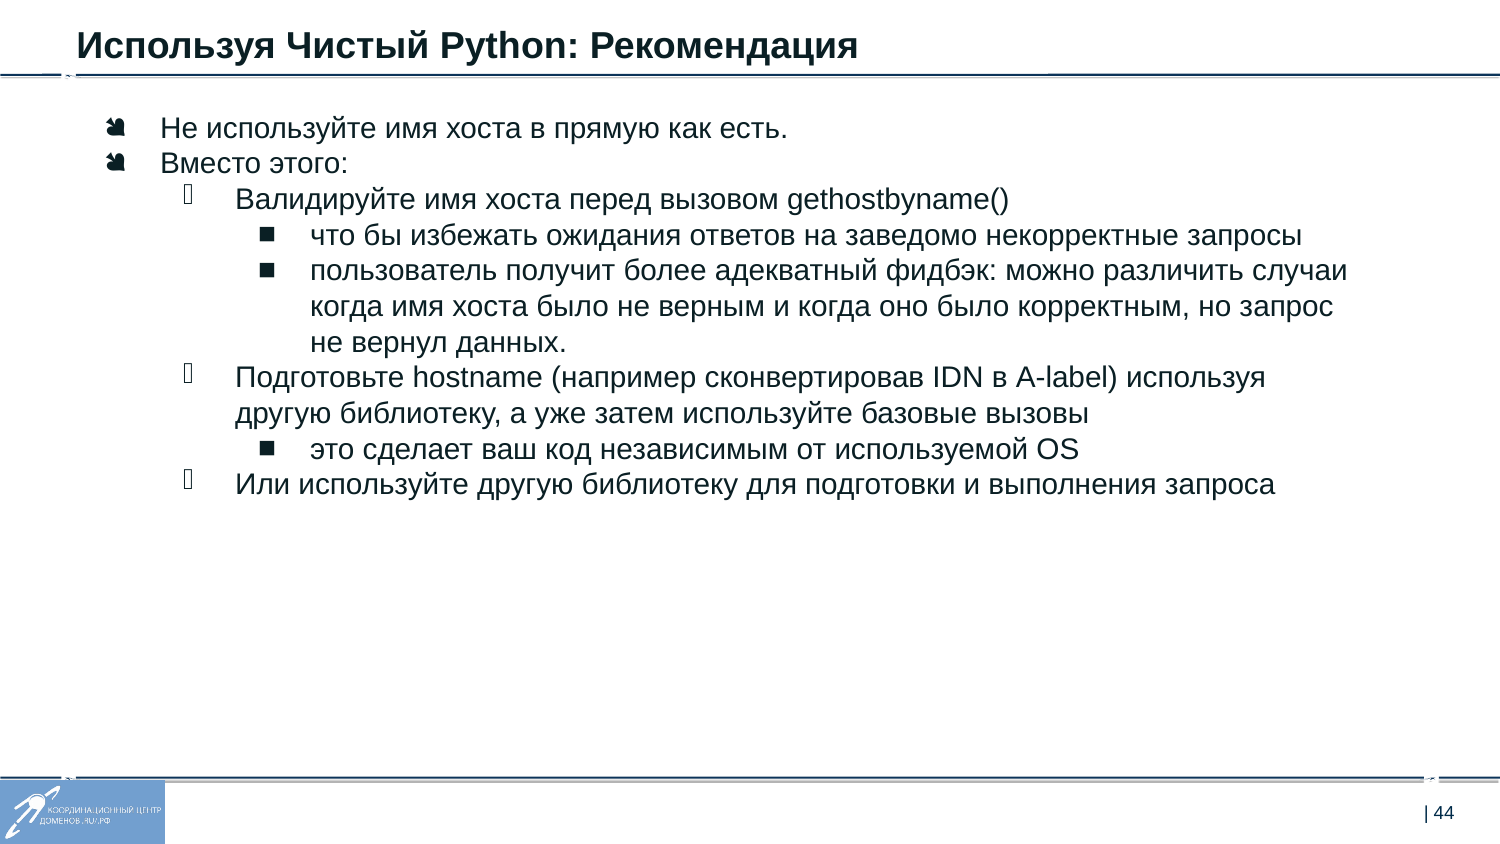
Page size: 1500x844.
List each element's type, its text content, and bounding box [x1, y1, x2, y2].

list Не используйте имя хоста в прямую как есть. Вместо этого: Валидируйте имя хоста перед вызовом gethostbyname() что бы избежать ожидания ответов на заведомо некорректные запросы пользователь получит более адекватный фидбэк: можно различить случаи когда имя хоста было не верным и когда оно было корректным, но запрос не вернул данных. Подготовьте hostname (например сконвертировав IDN в A-label) используя другую библиотеку, а уже затем используйте базовые вызовы это сделает ваш код независимым от используемой OS Или используйте другую библиотеку для подготовки и выполнения запроса [70, 93, 1368, 656]
picture [0, 779, 166, 844]
title Используя Чистый Python: Рекомендация [61, 5, 1376, 62]
